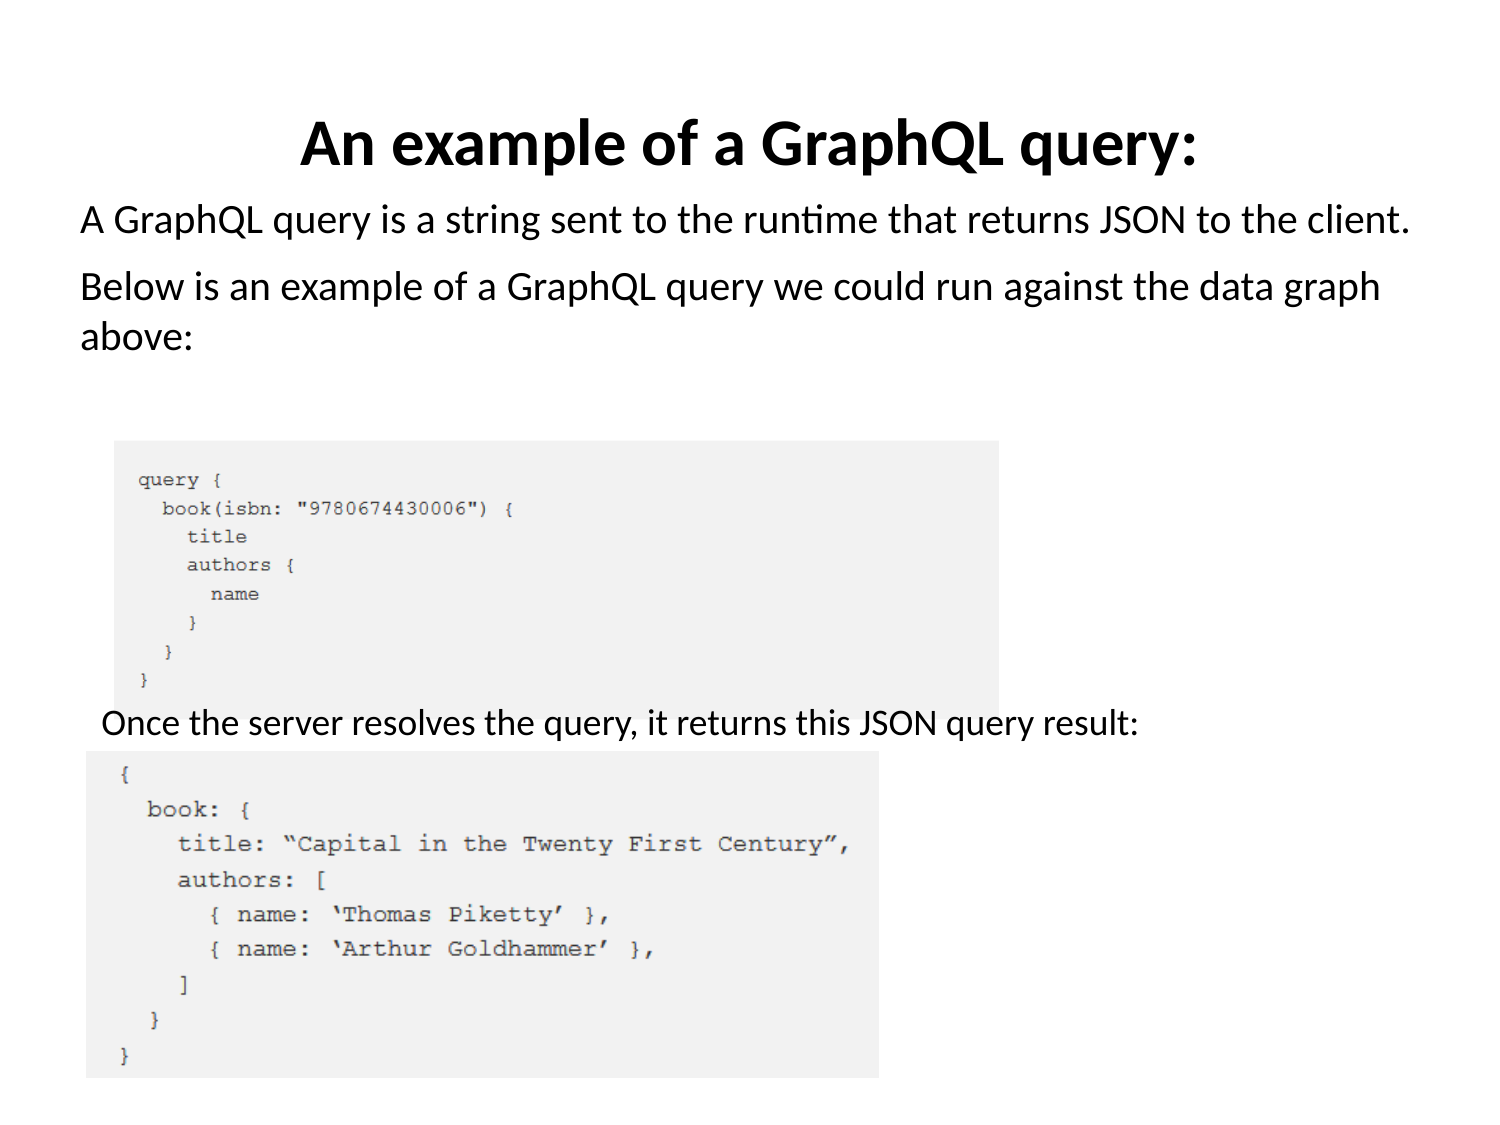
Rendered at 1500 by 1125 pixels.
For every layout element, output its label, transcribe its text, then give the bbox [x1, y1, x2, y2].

text_box Once the server resolves the query, it returns this JSON query result: [87, 691, 1400, 751]
picture [86, 751, 879, 1079]
picture [114, 437, 999, 691]
list A GraphQL query is a string sent to the runtime that returns JSON to the client. Below is an example of a GraphQL query we could run against the data graph above: [64, 184, 1436, 1106]
title An example of a GraphQL query: [75, 45, 1426, 184]
